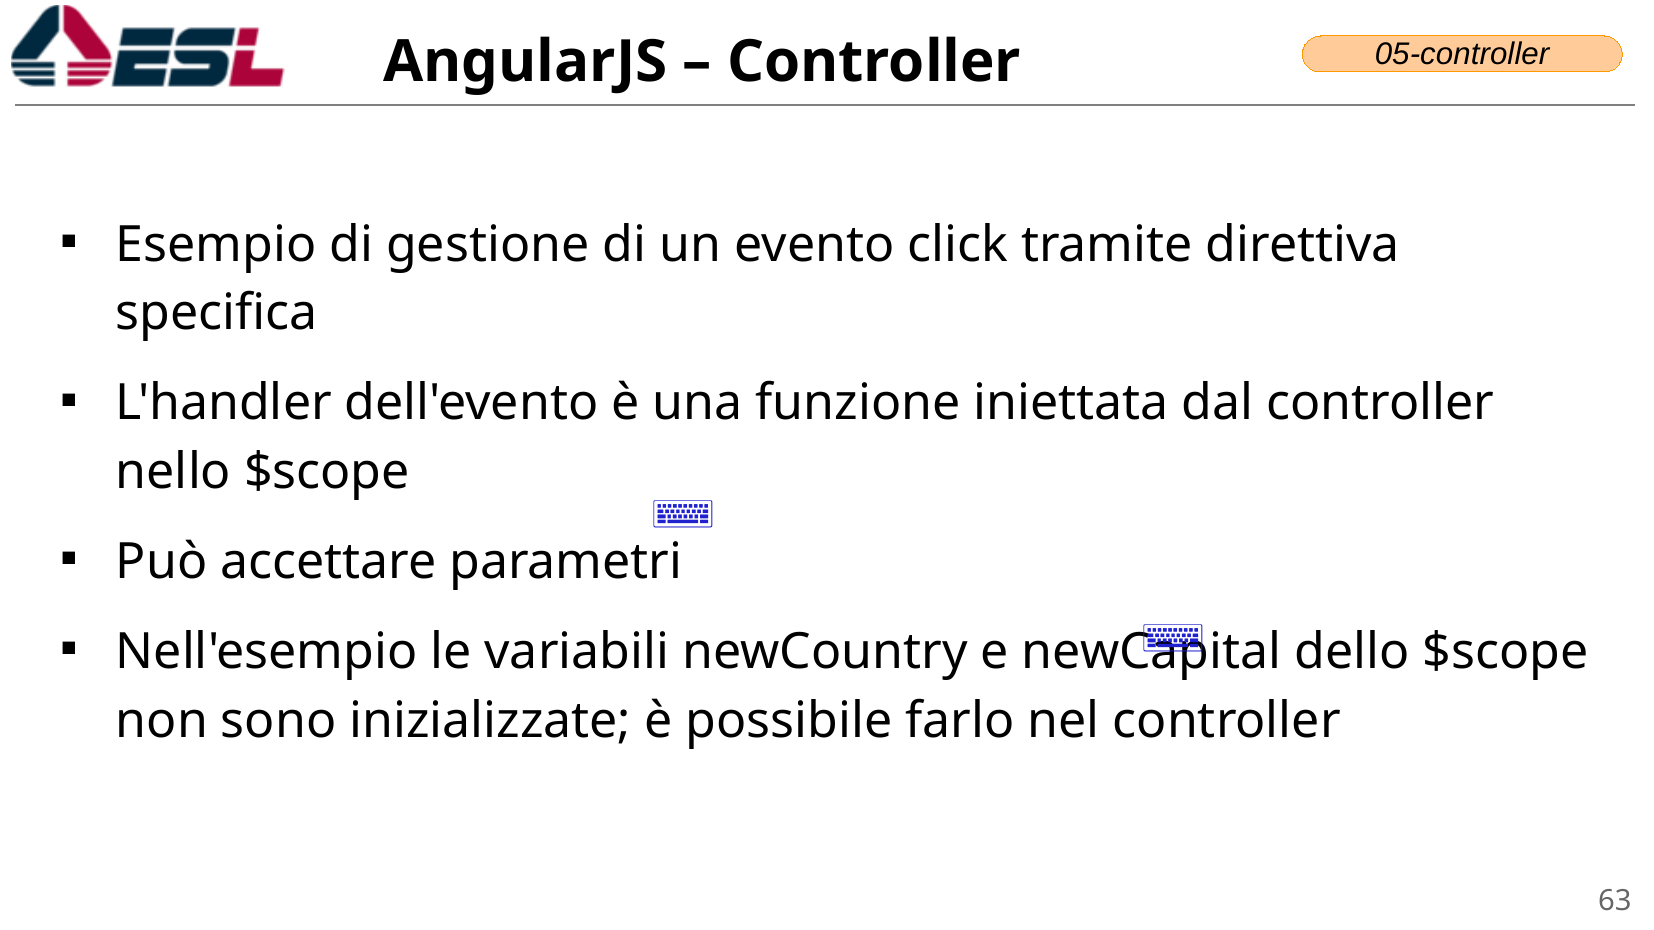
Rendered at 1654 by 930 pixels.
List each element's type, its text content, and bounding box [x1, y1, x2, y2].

text_box 05-controller [1302, 35, 1623, 72]
picture [1135, 612, 1211, 662]
title AngularJS – Controller [335, 0, 1653, 103]
picture [11, 5, 288, 90]
picture [645, 488, 721, 537]
list Esempio di gestione di un evento click tramite direttiva specifica L'handler dell'evento è una funzione iniettata dal controller nello $scope Può accettare parametri Nell'esempio le variabili newCountry e newCapital dello $scope non sono inizializzate; è possibile farlo nel controller [45, 134, 1606, 826]
